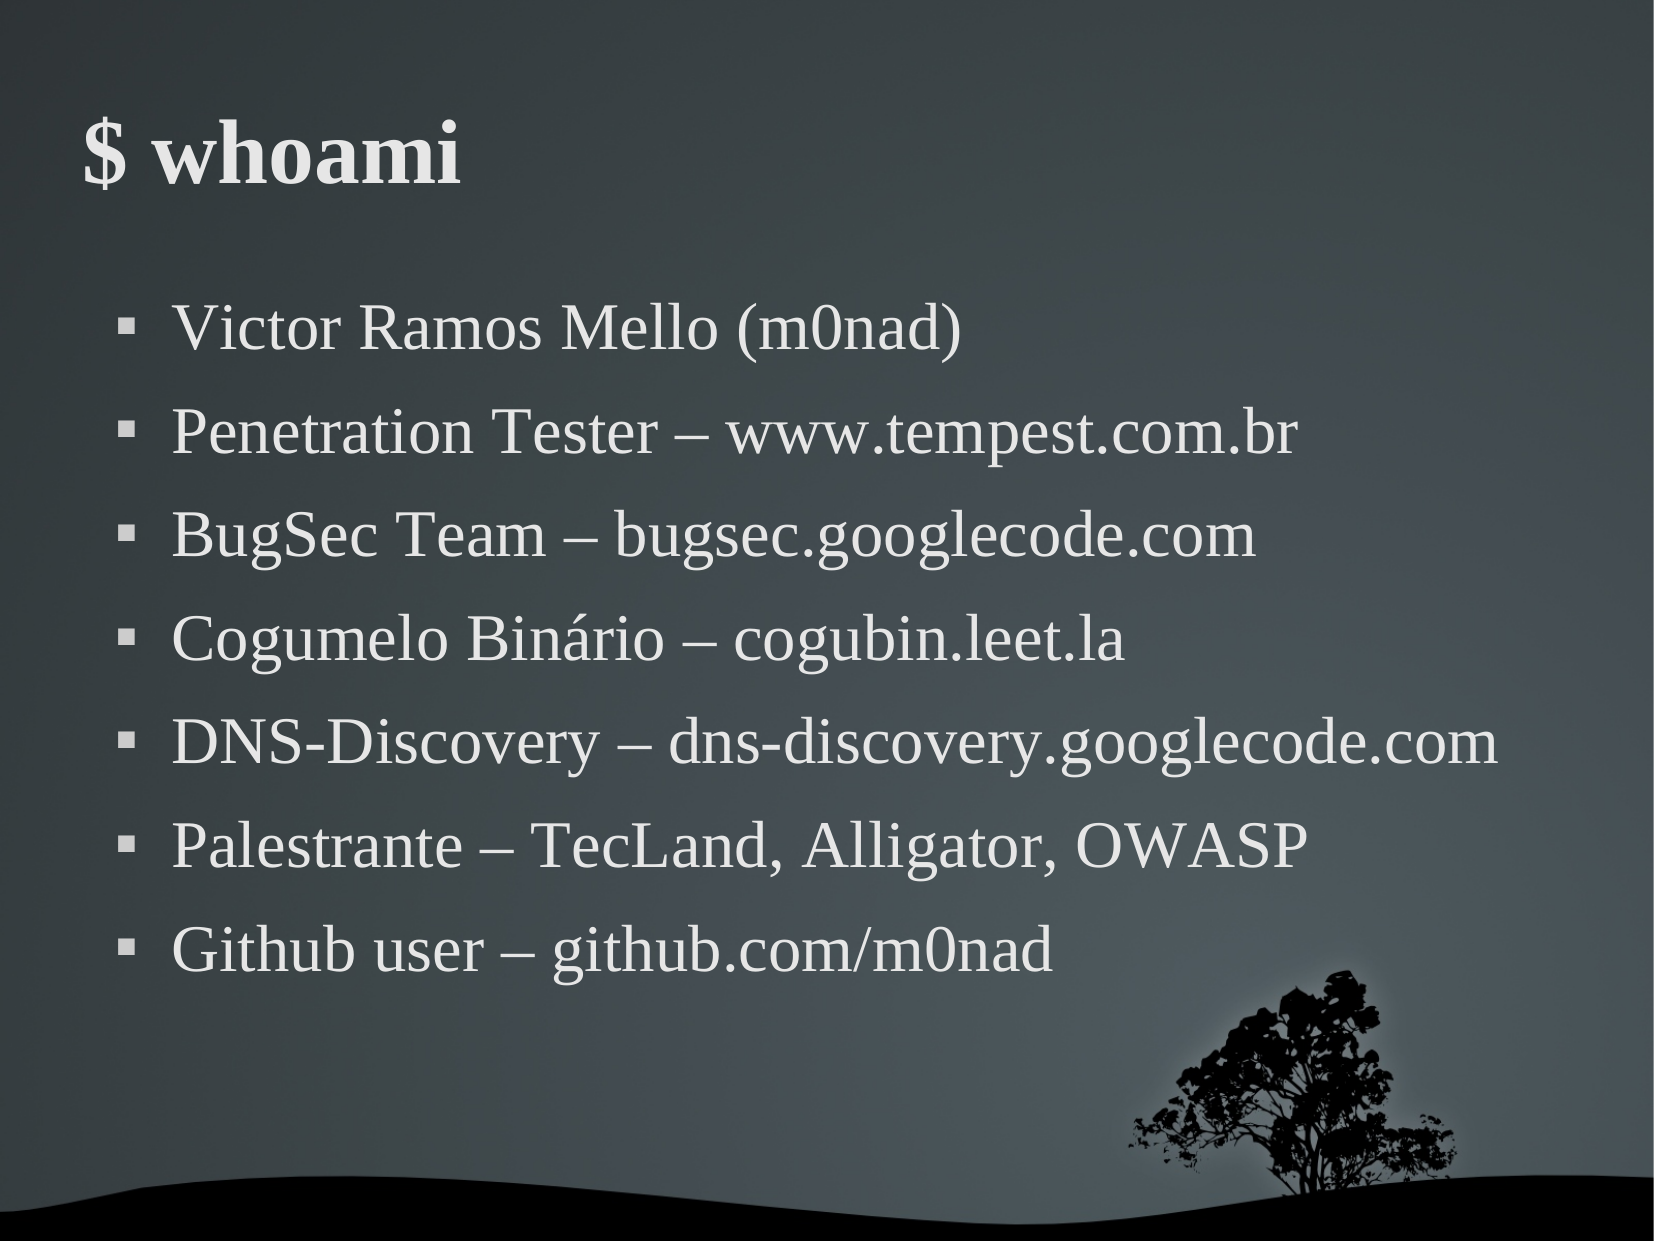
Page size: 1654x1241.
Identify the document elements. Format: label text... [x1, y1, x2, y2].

title $ whoami [82, 49, 1571, 257]
picture [0, 0, 1654, 1241]
list Victor Ramos Mello (m0nad) Penetration Tester – www.tempest.com.br BugSec Team – bugsec.googlecode.com Cogumelo Binário – cogubin.leet.la DNS-Discovery – dns-discovery.googlecode.com Palestrante – TecLand, Alligator, OWASP Github user – github.com/m0nad [82, 290, 1571, 1109]
